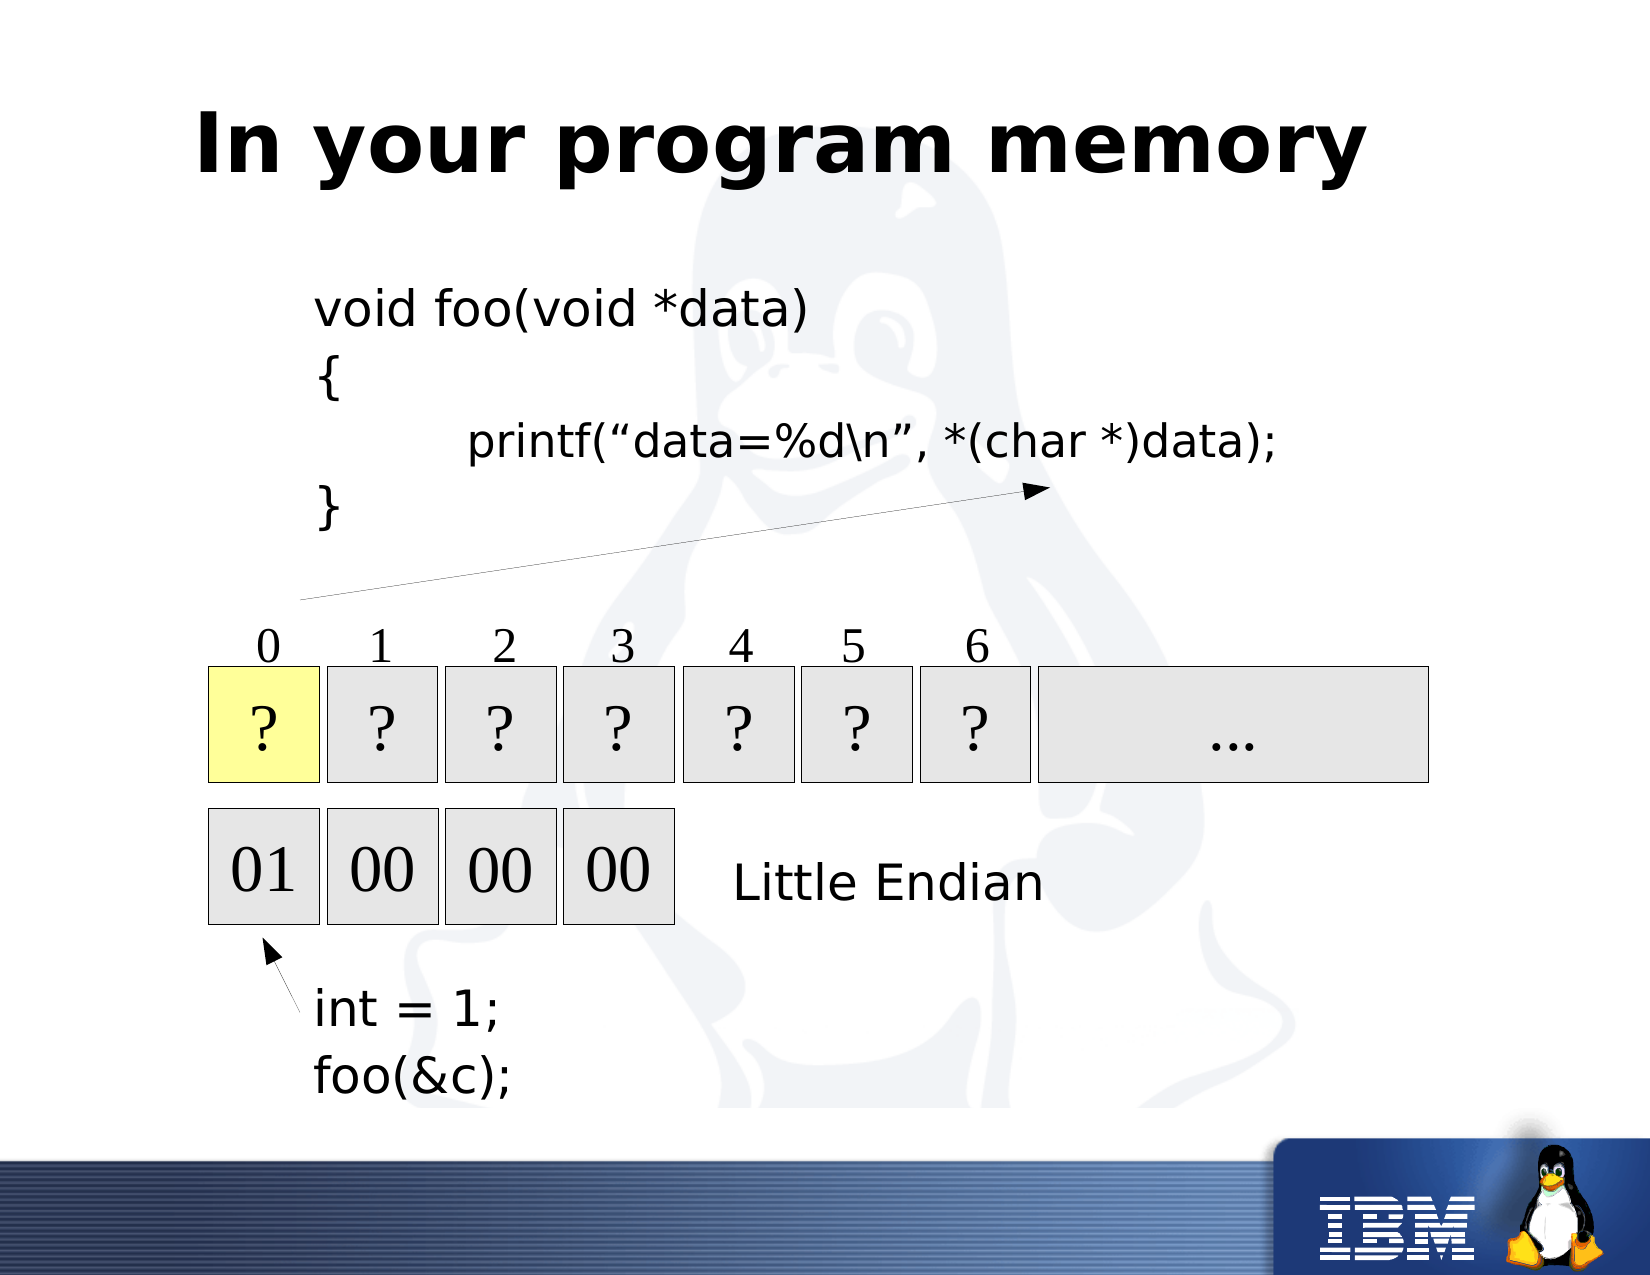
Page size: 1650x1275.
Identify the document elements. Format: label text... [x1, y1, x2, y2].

text_box 3 [610, 613, 636, 666]
text_box ... [1038, 666, 1429, 783]
list void foo(void *data) { printf(“data=%d\n”, *(char *)data); } int = 1; foo(&c); [76, 279, 1457, 1171]
text_box 5 [840, 613, 866, 666]
text_box ? [208, 666, 320, 783]
text_box Little Endian [732, 848, 1046, 908]
text_box 4 [728, 613, 754, 666]
text_box 00 [563, 808, 675, 925]
text_box 0 [256, 613, 282, 666]
text_box ? [920, 666, 1031, 783]
text_box ? [801, 666, 913, 783]
text_box ? [445, 666, 557, 783]
text_box ? [327, 666, 438, 783]
text_box ? [683, 666, 795, 783]
text_box 6 [964, 613, 990, 666]
text_box 1 [368, 613, 394, 666]
text_box 2 [492, 613, 518, 666]
title In your program memory [76, 76, 1457, 211]
text_box 01 [208, 808, 320, 925]
text_box 00 [327, 808, 439, 925]
text_box ? [563, 666, 675, 783]
text_box 00 [445, 808, 557, 925]
